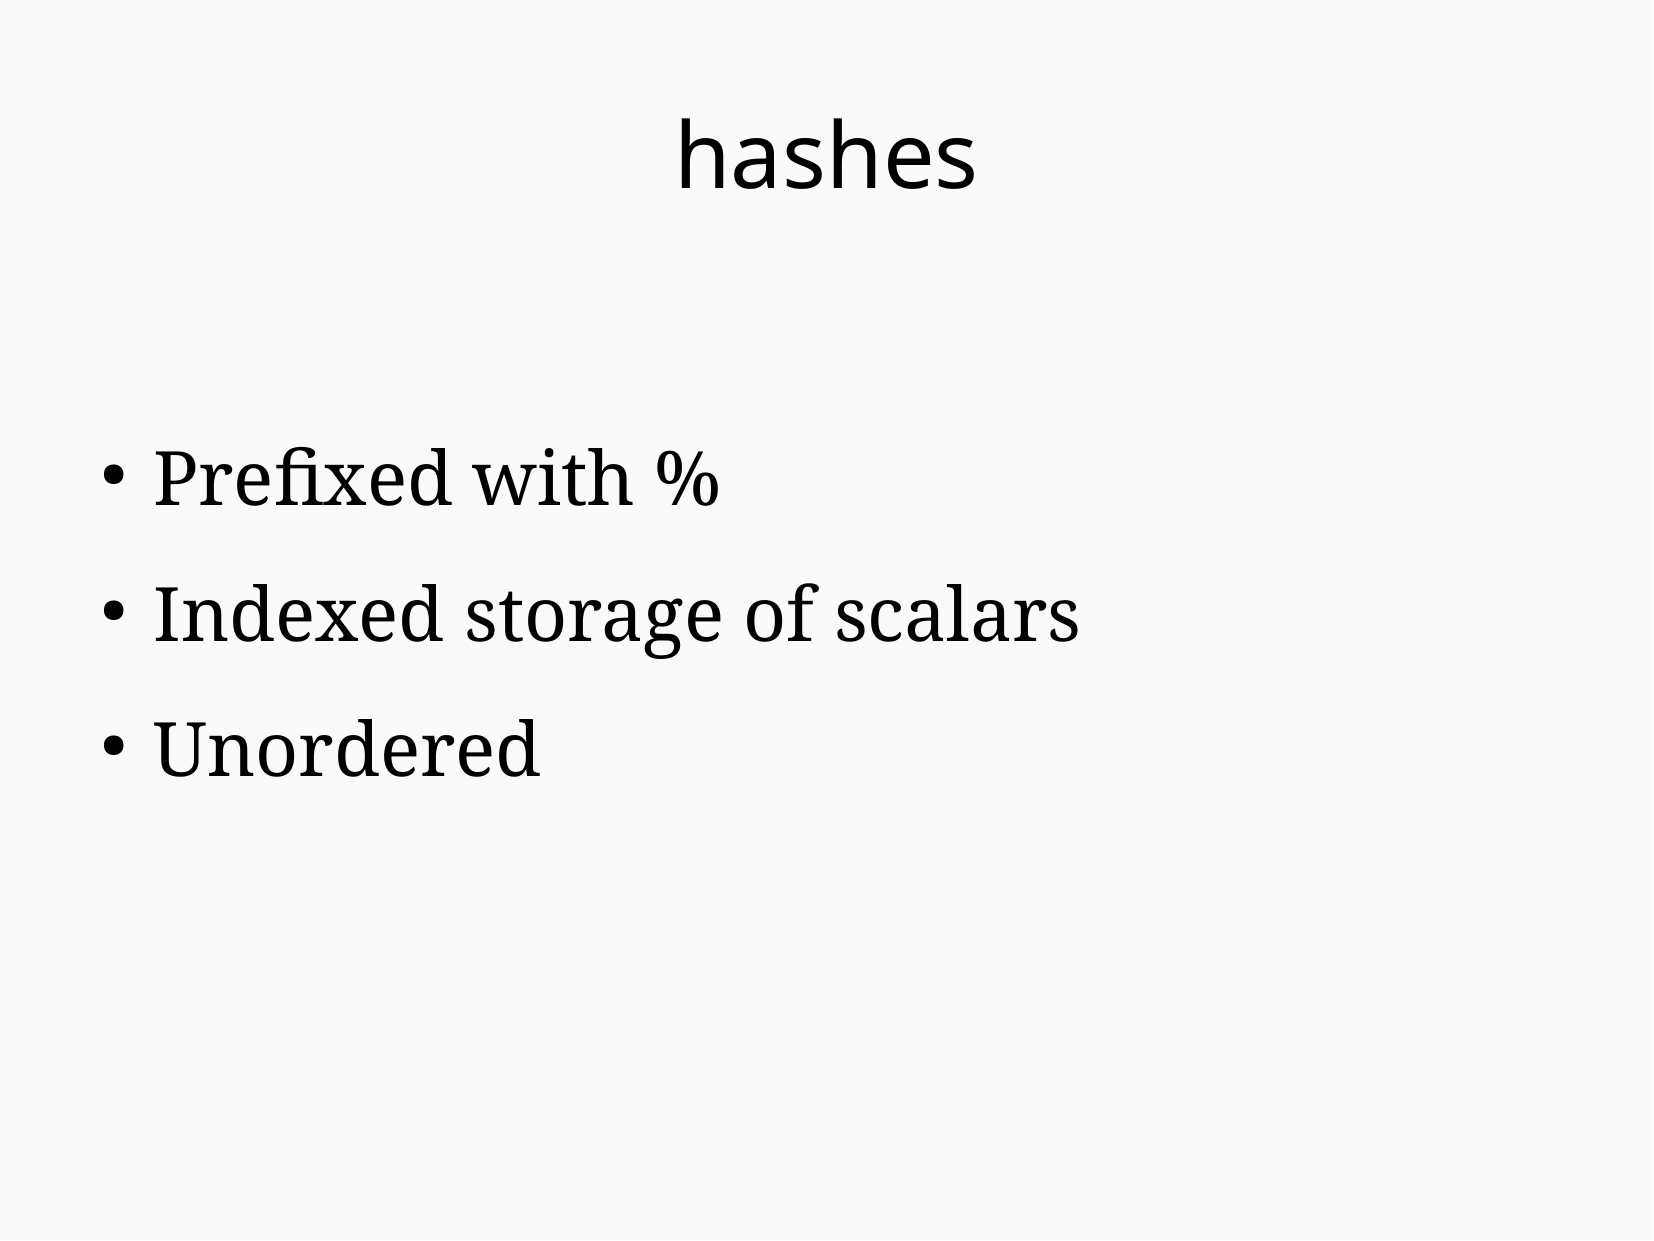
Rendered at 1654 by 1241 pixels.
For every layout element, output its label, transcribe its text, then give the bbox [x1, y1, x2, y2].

list Prefixed with % Indexed storage of scalars Unordered [82, 290, 1571, 1010]
title hashes [82, 49, 1571, 257]
